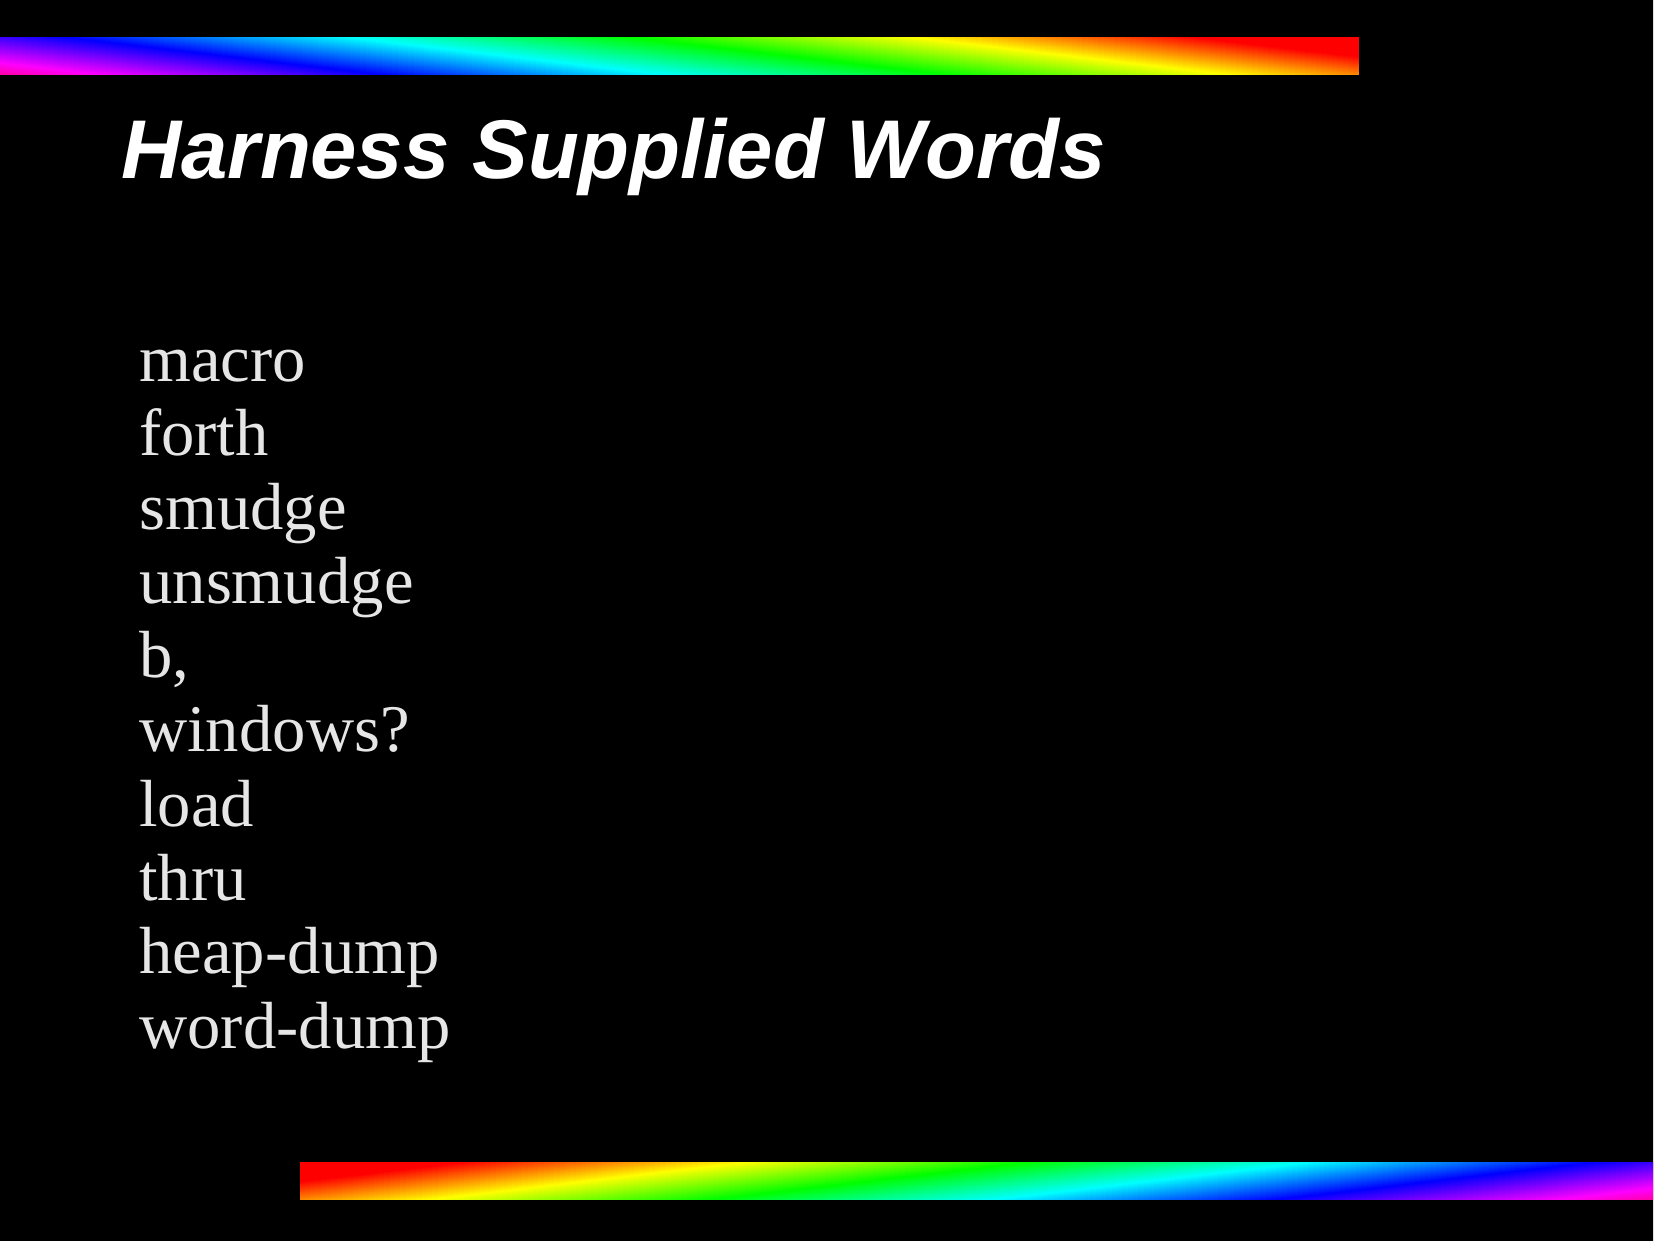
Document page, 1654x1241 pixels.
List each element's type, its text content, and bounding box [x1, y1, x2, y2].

list macro forth smudge unsmudge b, windows? load thru heap-dump word-dump [121, 322, 1561, 1133]
picture [0, 0, 1654, 1241]
title Harness Supplied Words [121, 46, 1534, 254]
